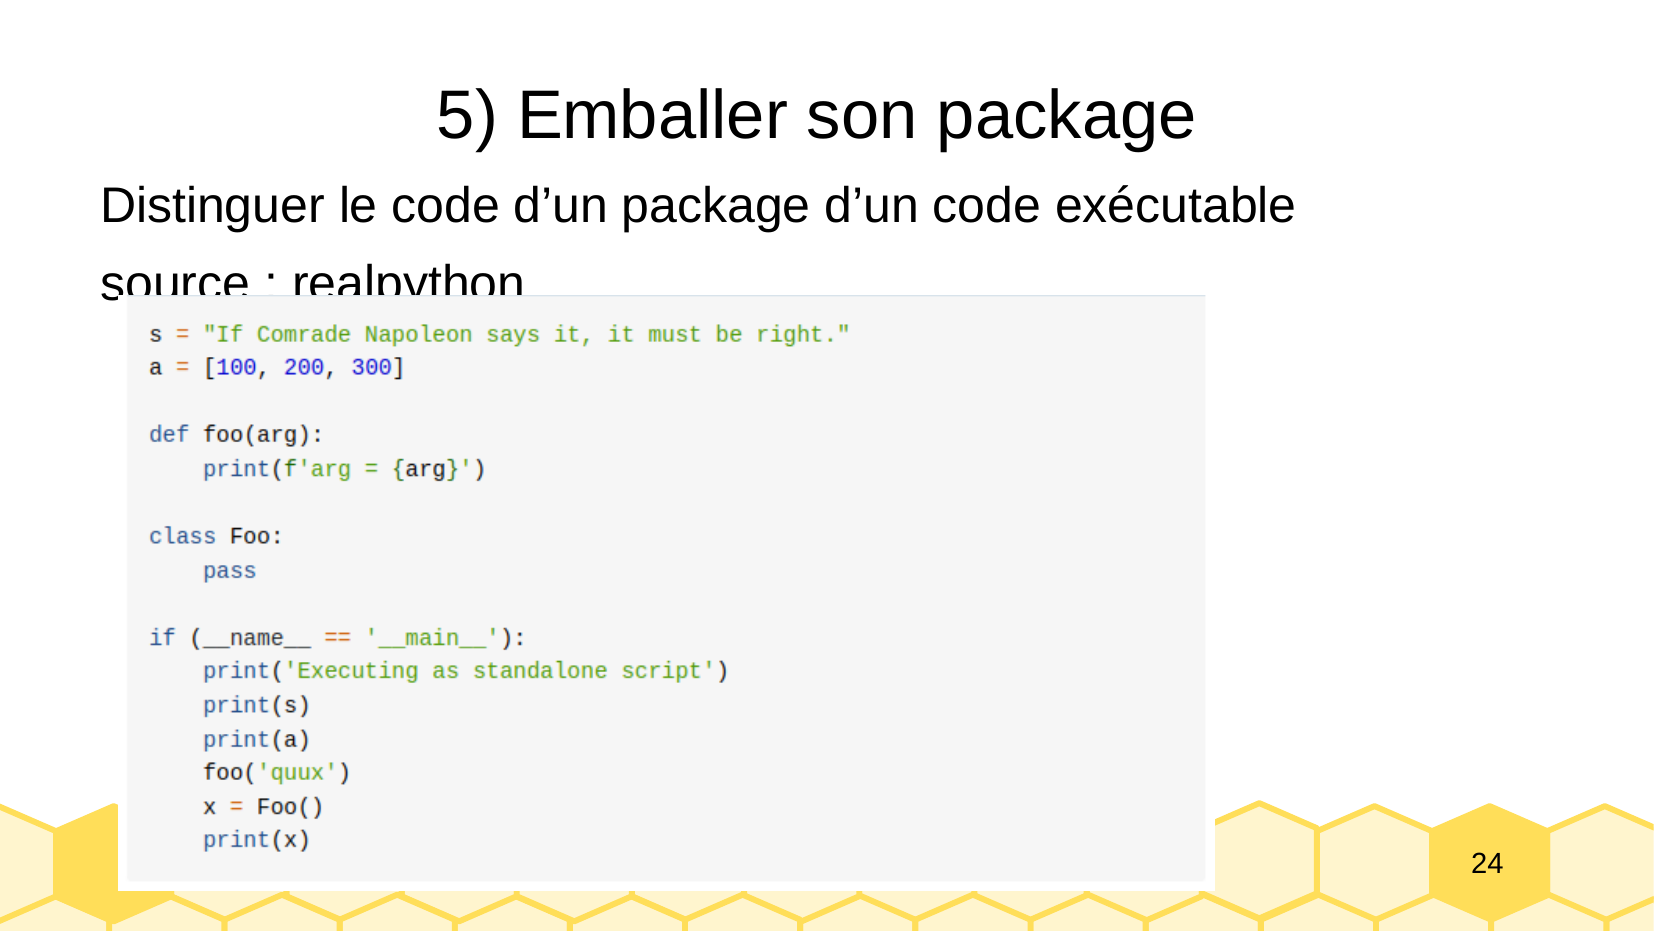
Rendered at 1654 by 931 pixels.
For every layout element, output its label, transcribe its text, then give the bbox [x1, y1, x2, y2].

picture [118, 295, 1215, 891]
list Distinguer le code d’un package d’un code exécutable source : realpython [29, 177, 1518, 717]
title 5) Emballer son package [82, 37, 1571, 193]
